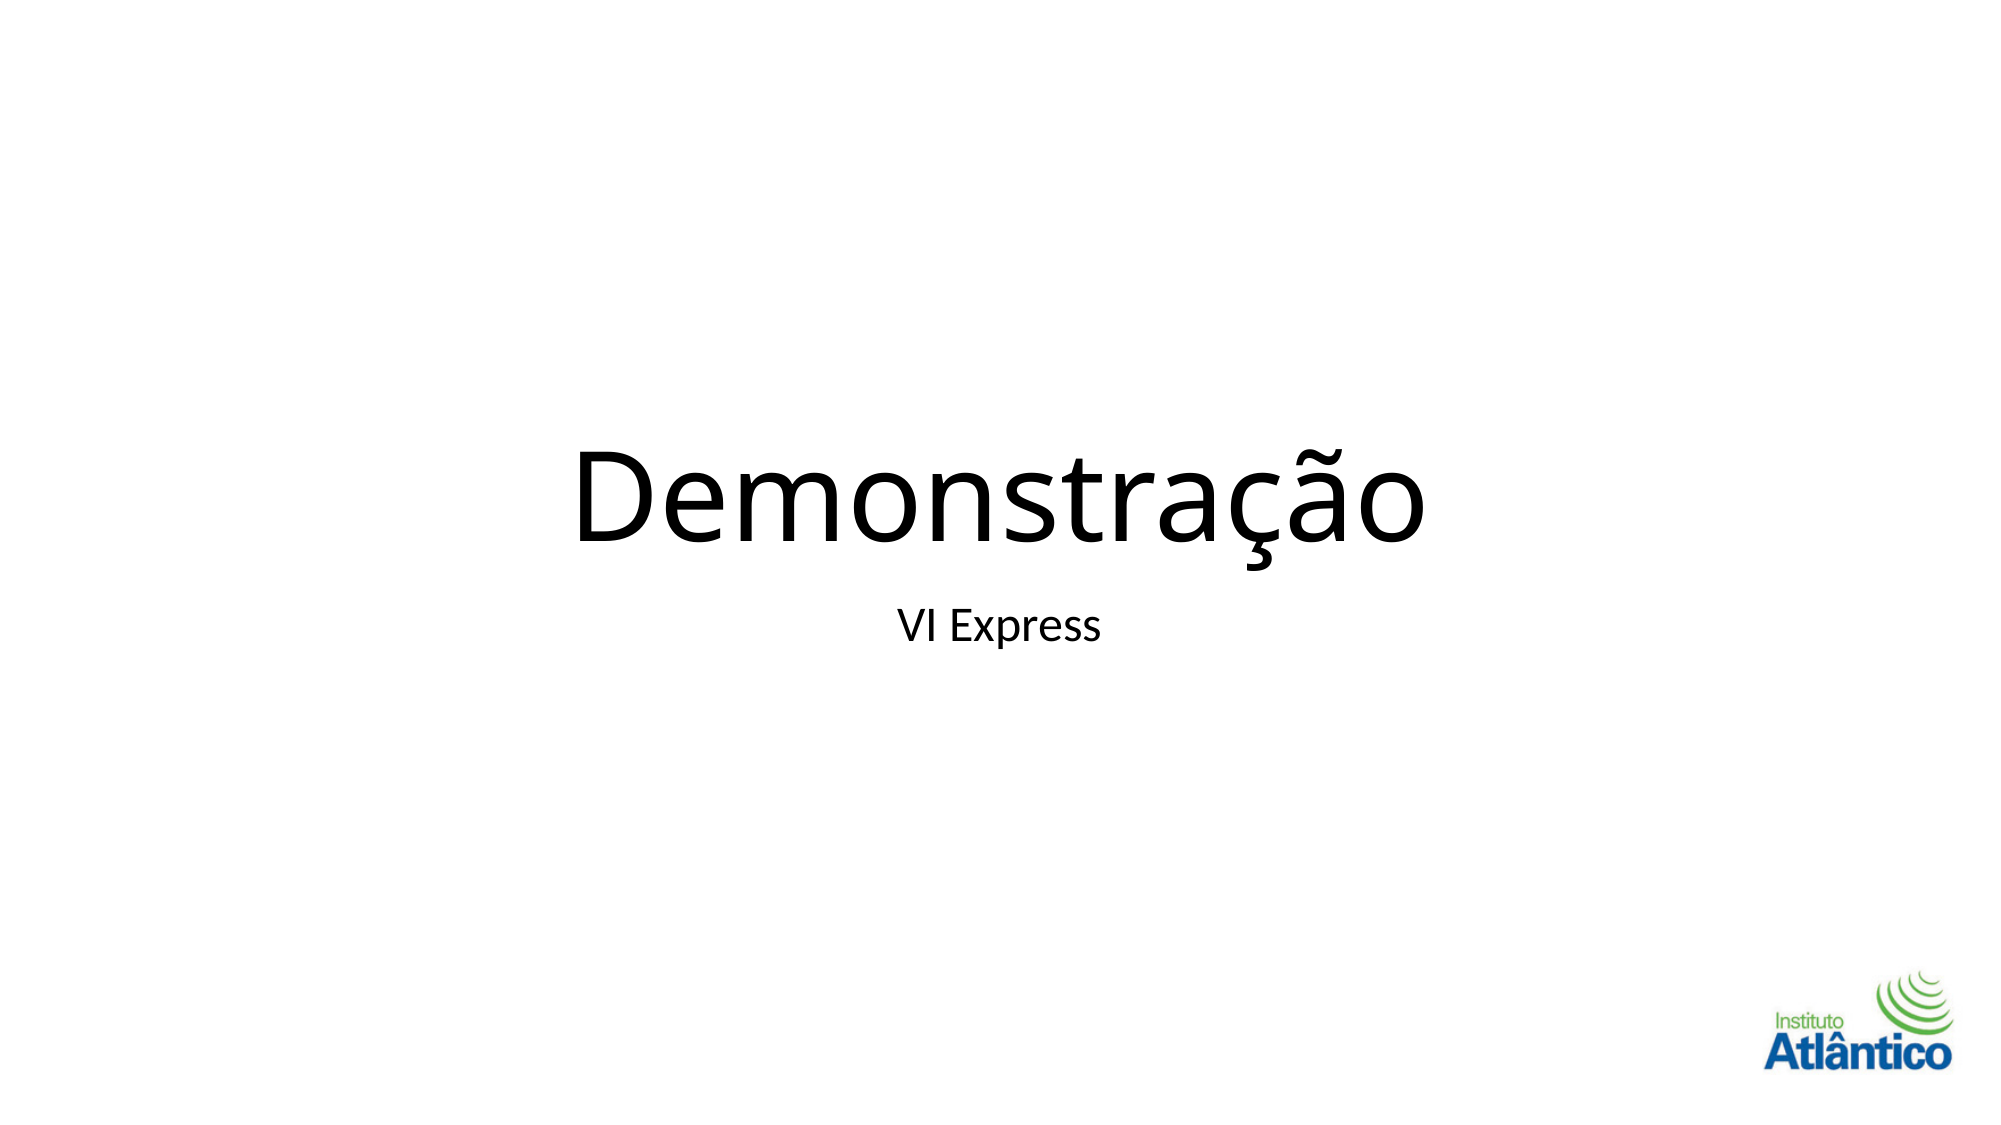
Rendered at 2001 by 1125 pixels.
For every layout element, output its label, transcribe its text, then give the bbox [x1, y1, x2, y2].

title Demonstração [249, 184, 1750, 576]
picture [1717, 930, 2000, 1120]
subtitle VI Express [249, 590, 1750, 863]
